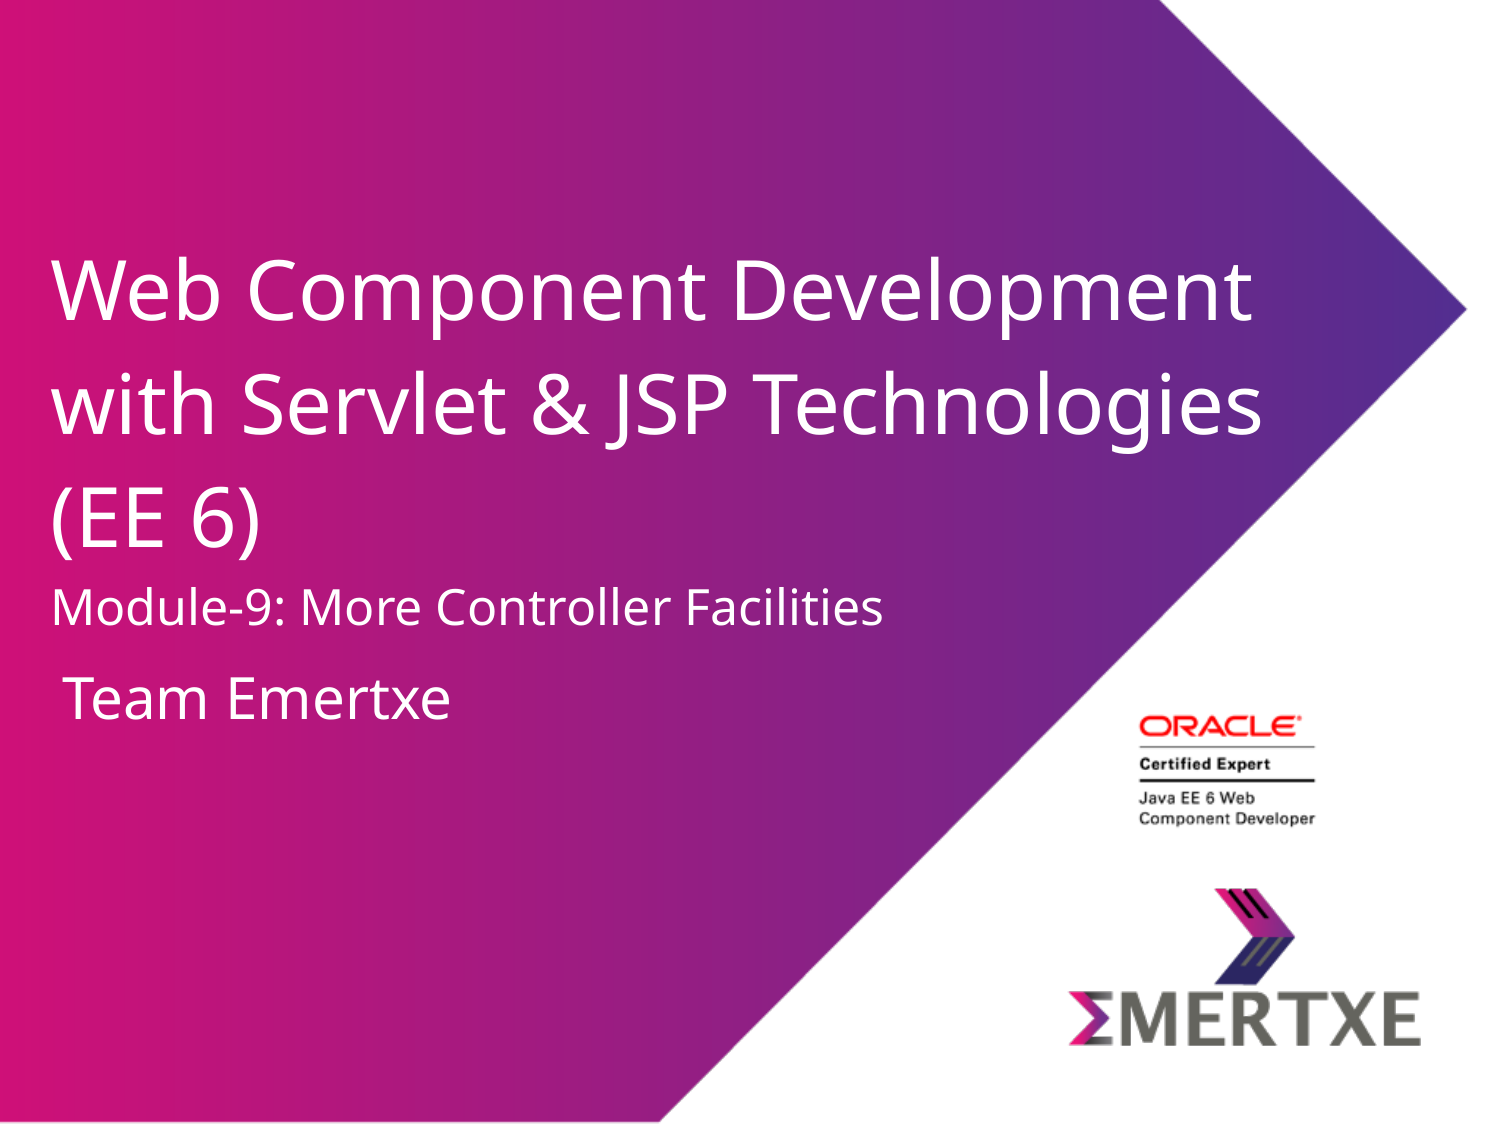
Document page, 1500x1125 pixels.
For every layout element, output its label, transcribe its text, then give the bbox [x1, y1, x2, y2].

text_box Web Component Development with Servlet & JSP Technologies (EE 6) Module-9: More Controller Facilities [35, 224, 1382, 721]
text_box Team Emertxe [47, 649, 638, 733]
picture [0, 0, 1500, 1125]
